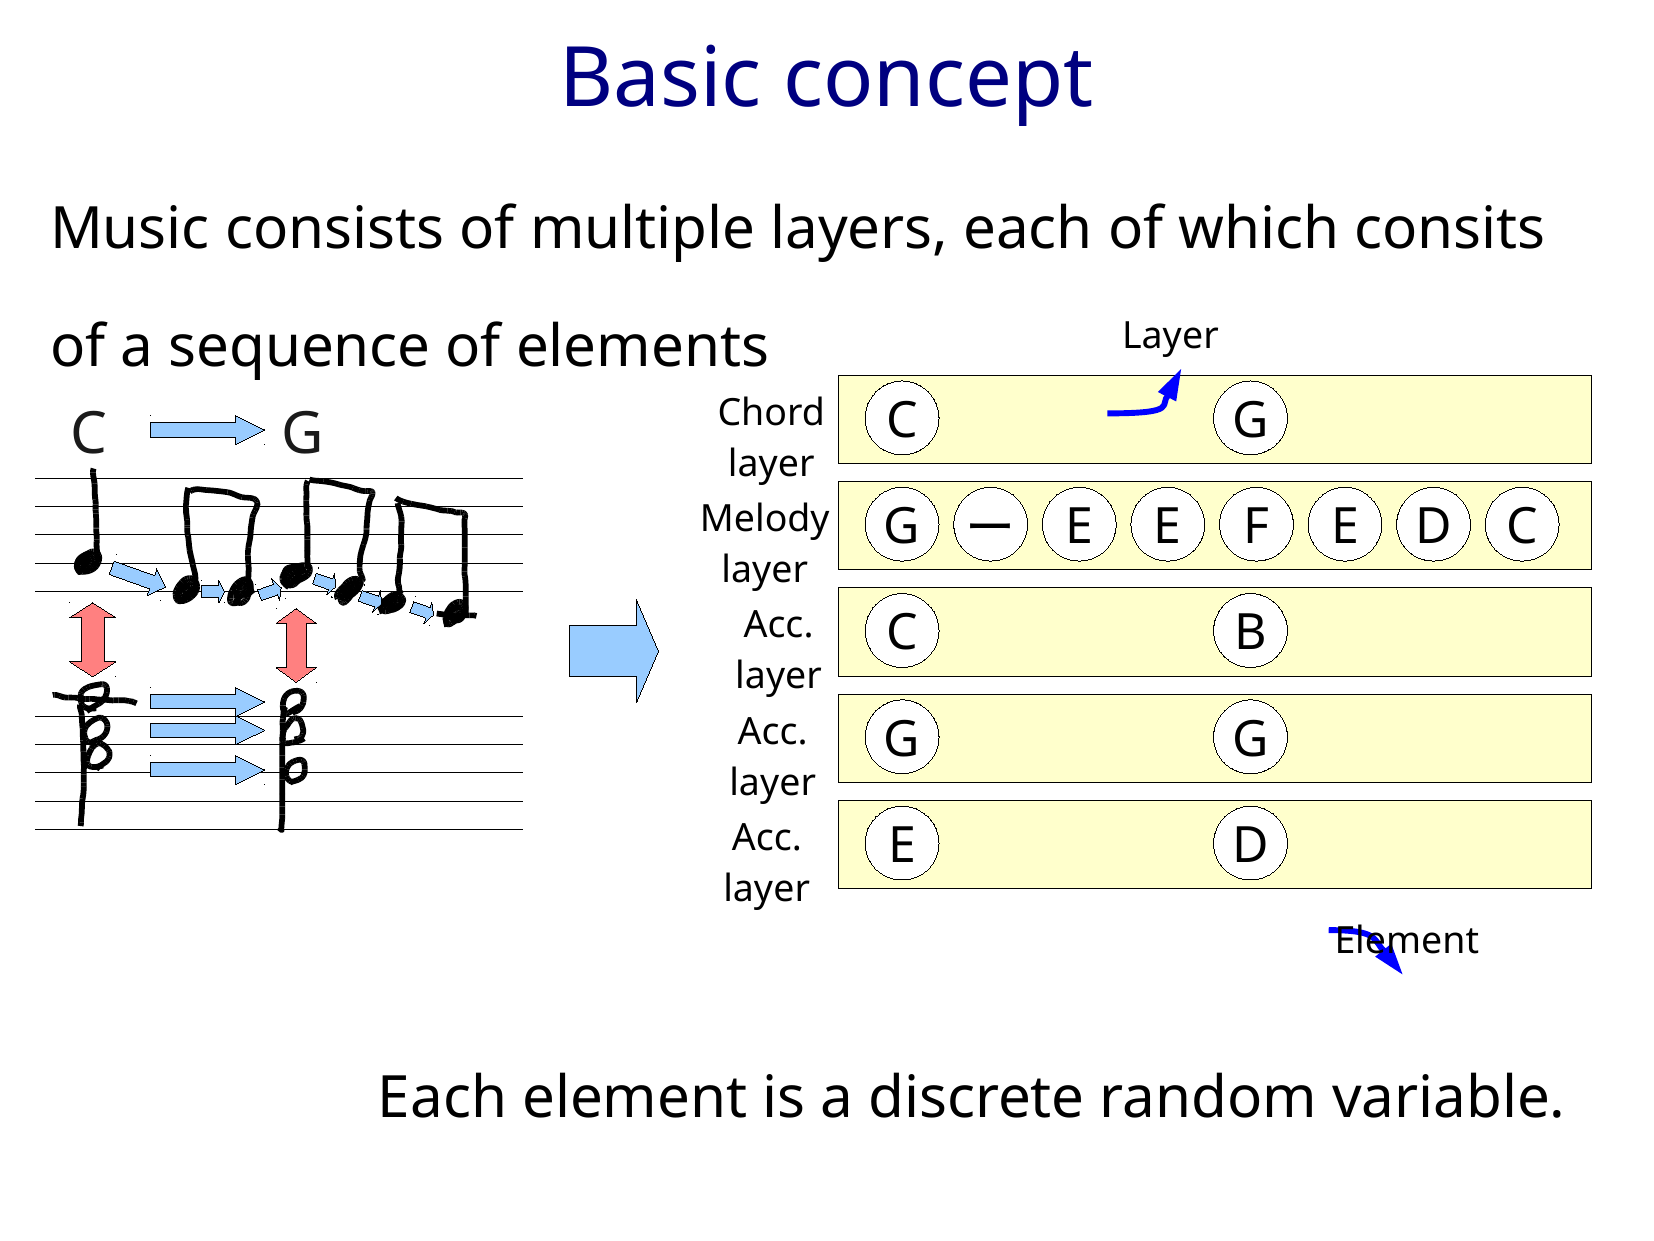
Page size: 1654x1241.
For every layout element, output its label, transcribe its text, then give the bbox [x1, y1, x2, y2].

text_box E [1042, 487, 1117, 562]
text_box Acc. layer [714, 696, 829, 793]
text_box G [281, 395, 325, 466]
text_box [410, 602, 434, 622]
text_box [258, 579, 281, 600]
text_box [52, 681, 138, 827]
text_box E [1130, 487, 1205, 562]
text_box E [1308, 487, 1382, 562]
text_box [172, 486, 261, 607]
text_box [838, 694, 1592, 783]
text_box C [1485, 487, 1560, 562]
title Basic concept [82, 21, 1571, 127]
text_box [569, 599, 659, 703]
text_box Element [1319, 906, 1494, 962]
text_box G [865, 487, 940, 562]
text_box ー [953, 487, 1028, 562]
text_box [838, 375, 1592, 464]
text_box [838, 587, 1592, 677]
text_box [838, 481, 1592, 570]
text_box Melody layer [685, 484, 845, 580]
text_box G [1213, 380, 1288, 455]
text_box Layer [1107, 301, 1231, 357]
text_box Music consists of multiple layers, each of which consits of a sequence of elements [35, 138, 1613, 311]
text_box [312, 573, 336, 593]
text_box Chord layer [702, 378, 843, 474]
text_box [202, 582, 225, 601]
text_box Each element is a discrete random variable. [363, 1048, 1578, 1126]
text_box [279, 476, 478, 628]
text_box [151, 756, 263, 784]
text_box [73, 467, 103, 575]
text_box G [865, 699, 940, 774]
text_box C [70, 395, 108, 466]
text_box E [865, 806, 940, 880]
text_box D [1213, 806, 1288, 880]
text_box C [865, 593, 940, 668]
text_box G [1213, 699, 1288, 774]
text_box B [1213, 593, 1288, 668]
text_box F [1219, 487, 1294, 562]
text_box [109, 560, 166, 595]
text_box [70, 602, 114, 676]
text_box [838, 800, 1592, 889]
text_box C [865, 380, 940, 455]
text_box [151, 716, 265, 744]
text_box D [1396, 487, 1471, 562]
text_box Acc. layer [720, 590, 835, 686]
text_box [151, 688, 263, 716]
text_box Acc. layer [708, 803, 823, 899]
text_box [151, 416, 263, 444]
text_box [277, 687, 308, 833]
text_box [276, 609, 315, 682]
